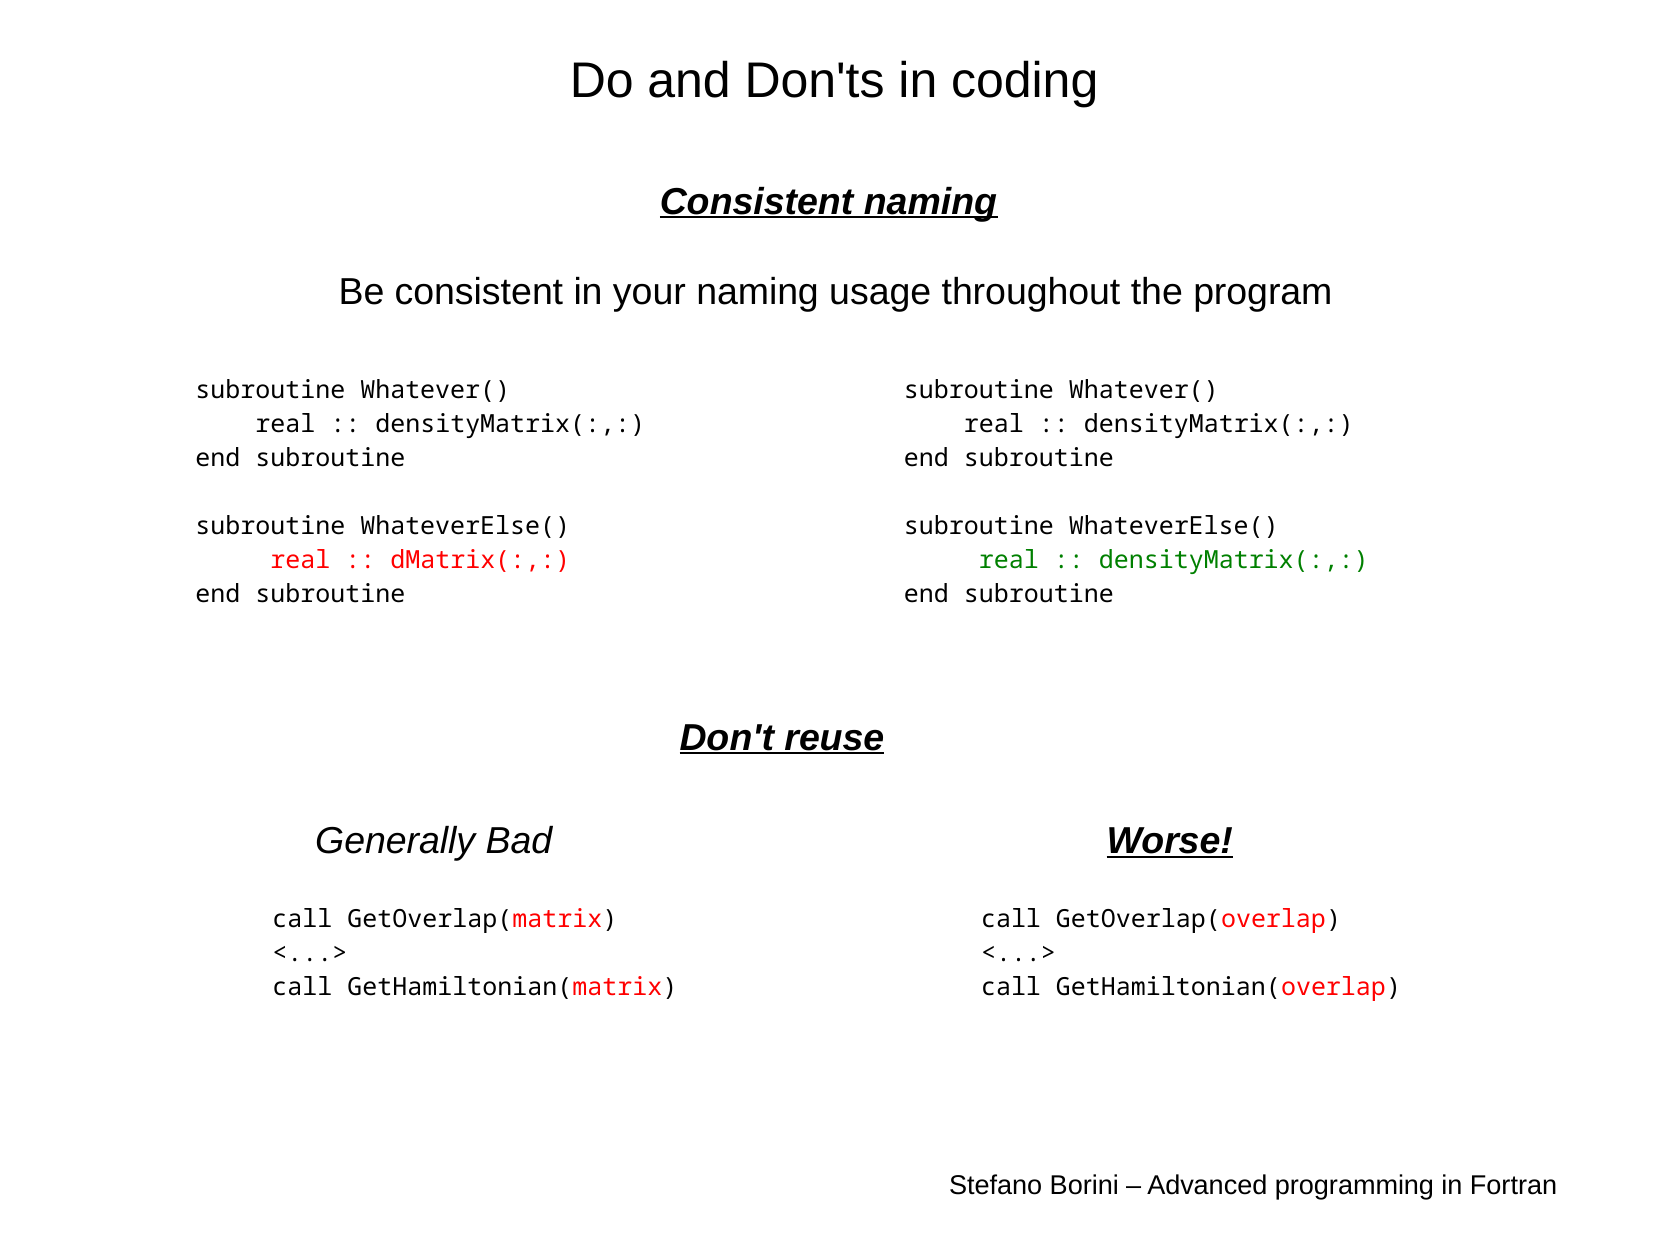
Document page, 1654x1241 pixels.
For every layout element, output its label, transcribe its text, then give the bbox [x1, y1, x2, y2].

text_box Do and Don'ts in coding [555, 44, 1231, 116]
text_box subroutine Whatever() real :: densityMatrix(:,:) end subroutine subroutine WhateverElse() real :: dMatrix(:,:) end subroutine [180, 364, 661, 599]
text_box Generally Bad [300, 812, 689, 870]
text_box Worse! [1091, 812, 1249, 869]
text_box Don't reuse [664, 708, 900, 766]
text_box Consistent naming [645, 172, 1013, 230]
text_box call GetOverlap(overlap) <...> call GetHamiltonian(overlap) [966, 893, 1417, 1003]
text_box Be consistent in your naming usage throughout the program [323, 262, 1351, 320]
text_box call GetOverlap(matrix) <...> call GetHamiltonian(matrix) [257, 893, 693, 1003]
text_box subroutine Whatever() real :: densityMatrix(:,:) end subroutine subroutine WhateverElse() real :: densityMatrix(:,:) end subroutine [889, 364, 1384, 599]
